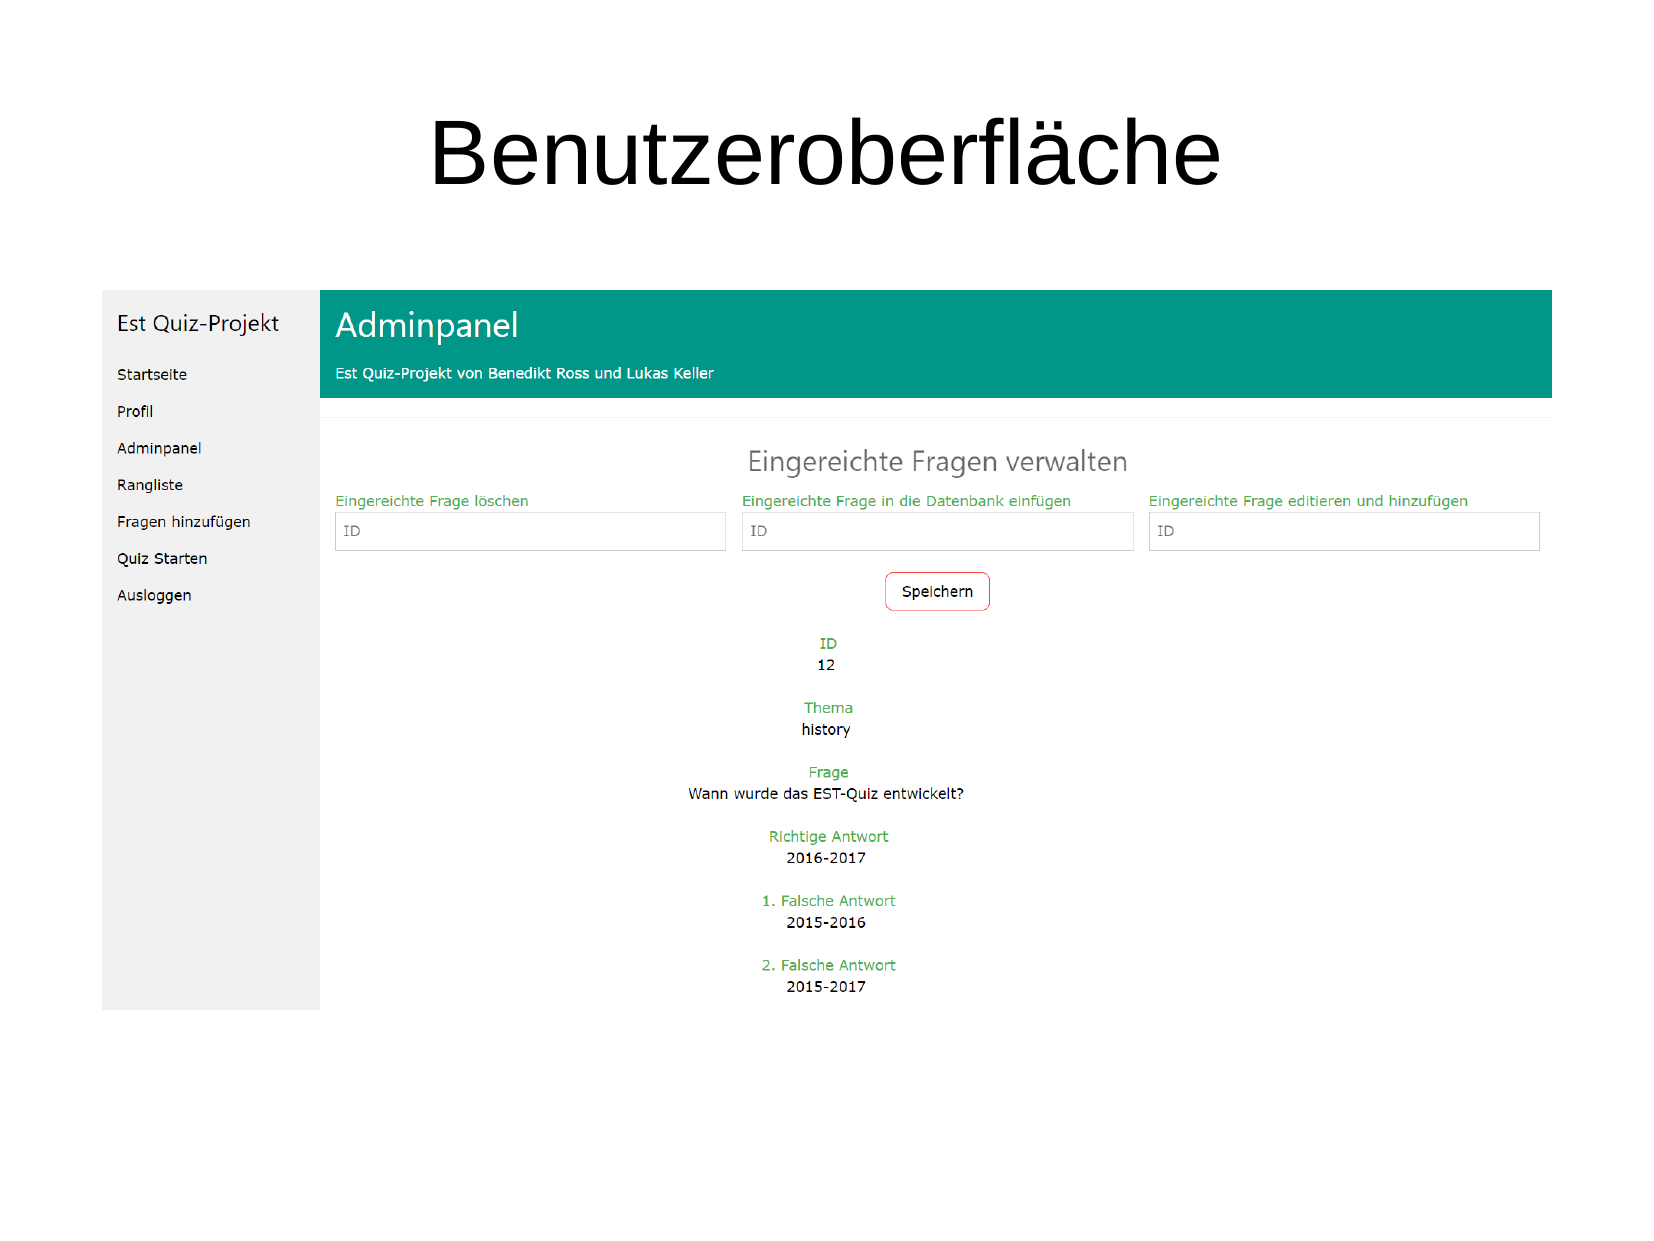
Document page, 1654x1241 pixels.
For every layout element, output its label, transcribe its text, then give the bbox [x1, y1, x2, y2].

picture [102, 290, 1552, 1010]
title Benutzeroberfläche [82, 49, 1571, 257]
